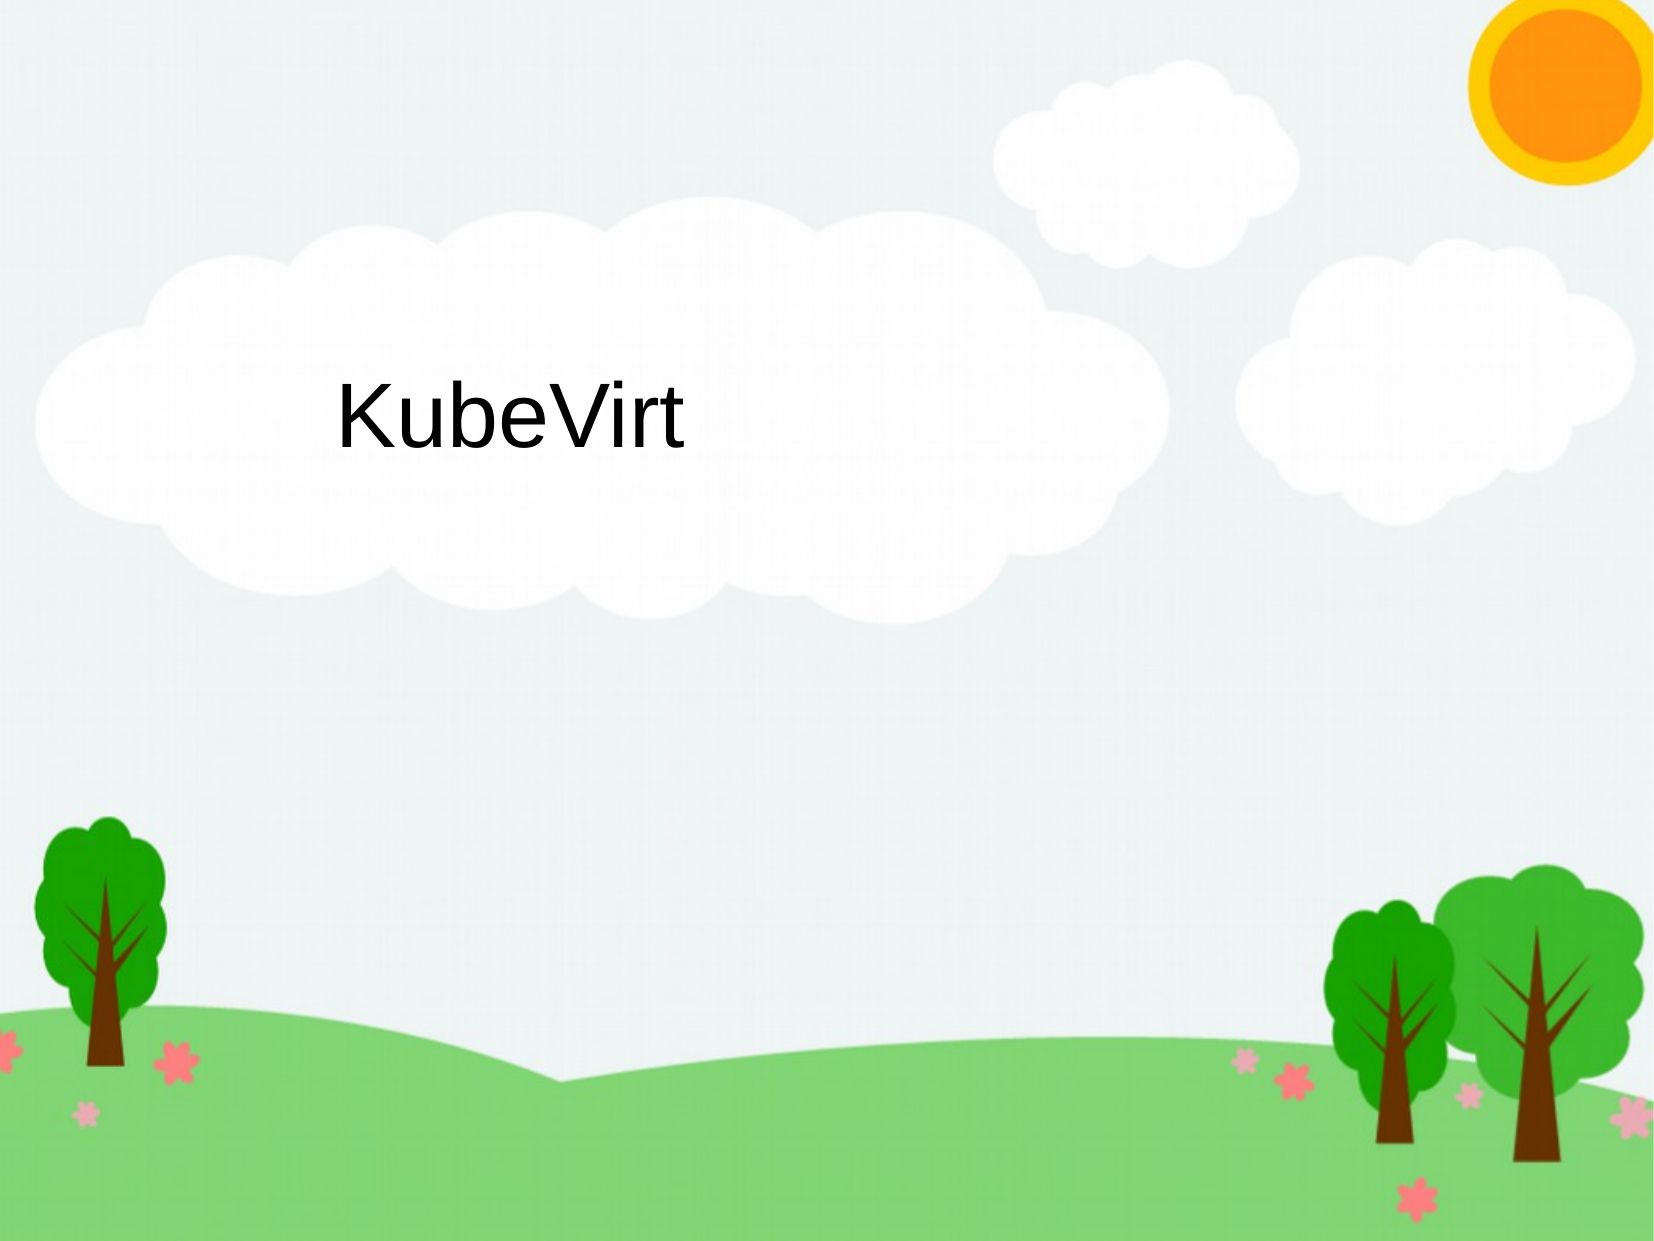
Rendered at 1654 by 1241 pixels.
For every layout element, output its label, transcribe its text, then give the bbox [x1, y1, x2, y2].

picture [0, 0, 1654, 1241]
title KubeVirt [335, 269, 1654, 563]
